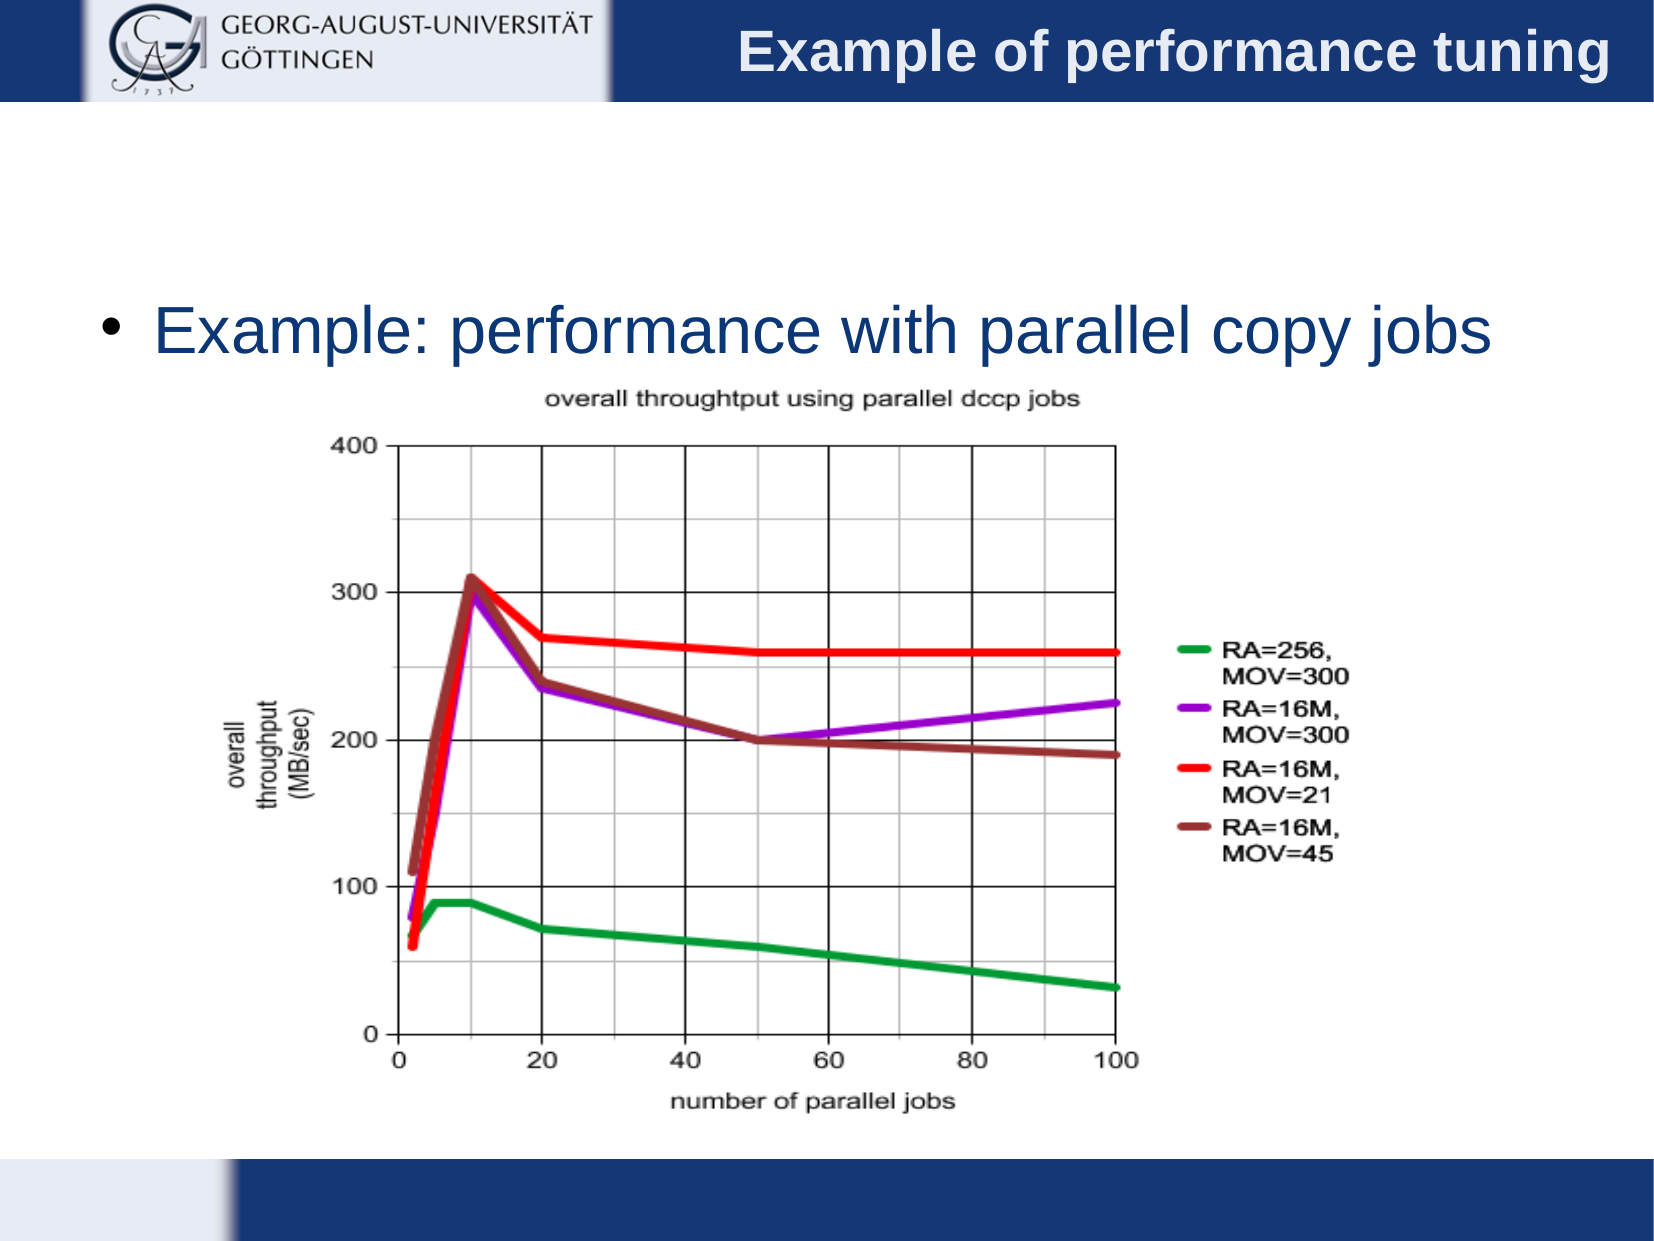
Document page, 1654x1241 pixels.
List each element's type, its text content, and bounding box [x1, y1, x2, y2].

picture [0, 1159, 1654, 1241]
picture [206, 369, 1418, 1123]
title Example of performance tuning [637, 0, 1613, 100]
list Example: performance with parallel copy jobs [82, 290, 1571, 1109]
picture [0, 0, 1654, 102]
